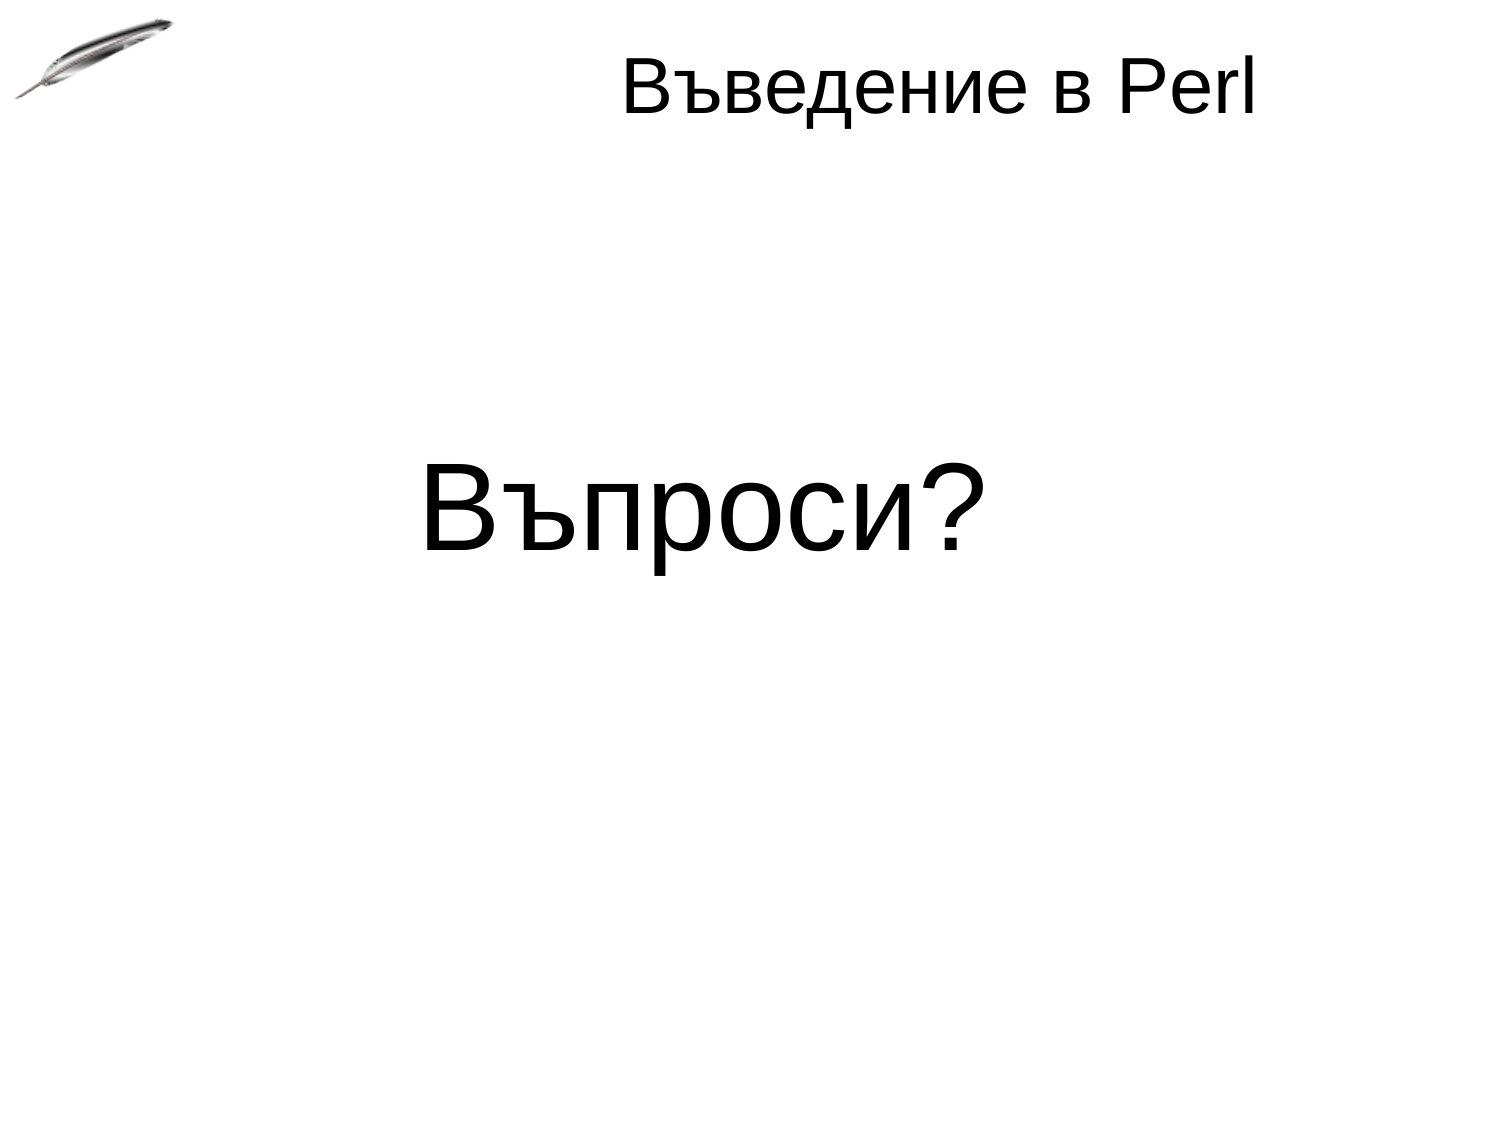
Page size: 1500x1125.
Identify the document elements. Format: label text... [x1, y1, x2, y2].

title Въведение в Perl [419, 11, 1459, 161]
list Въпроси? [402, 437, 1159, 639]
picture [11, 17, 179, 101]
